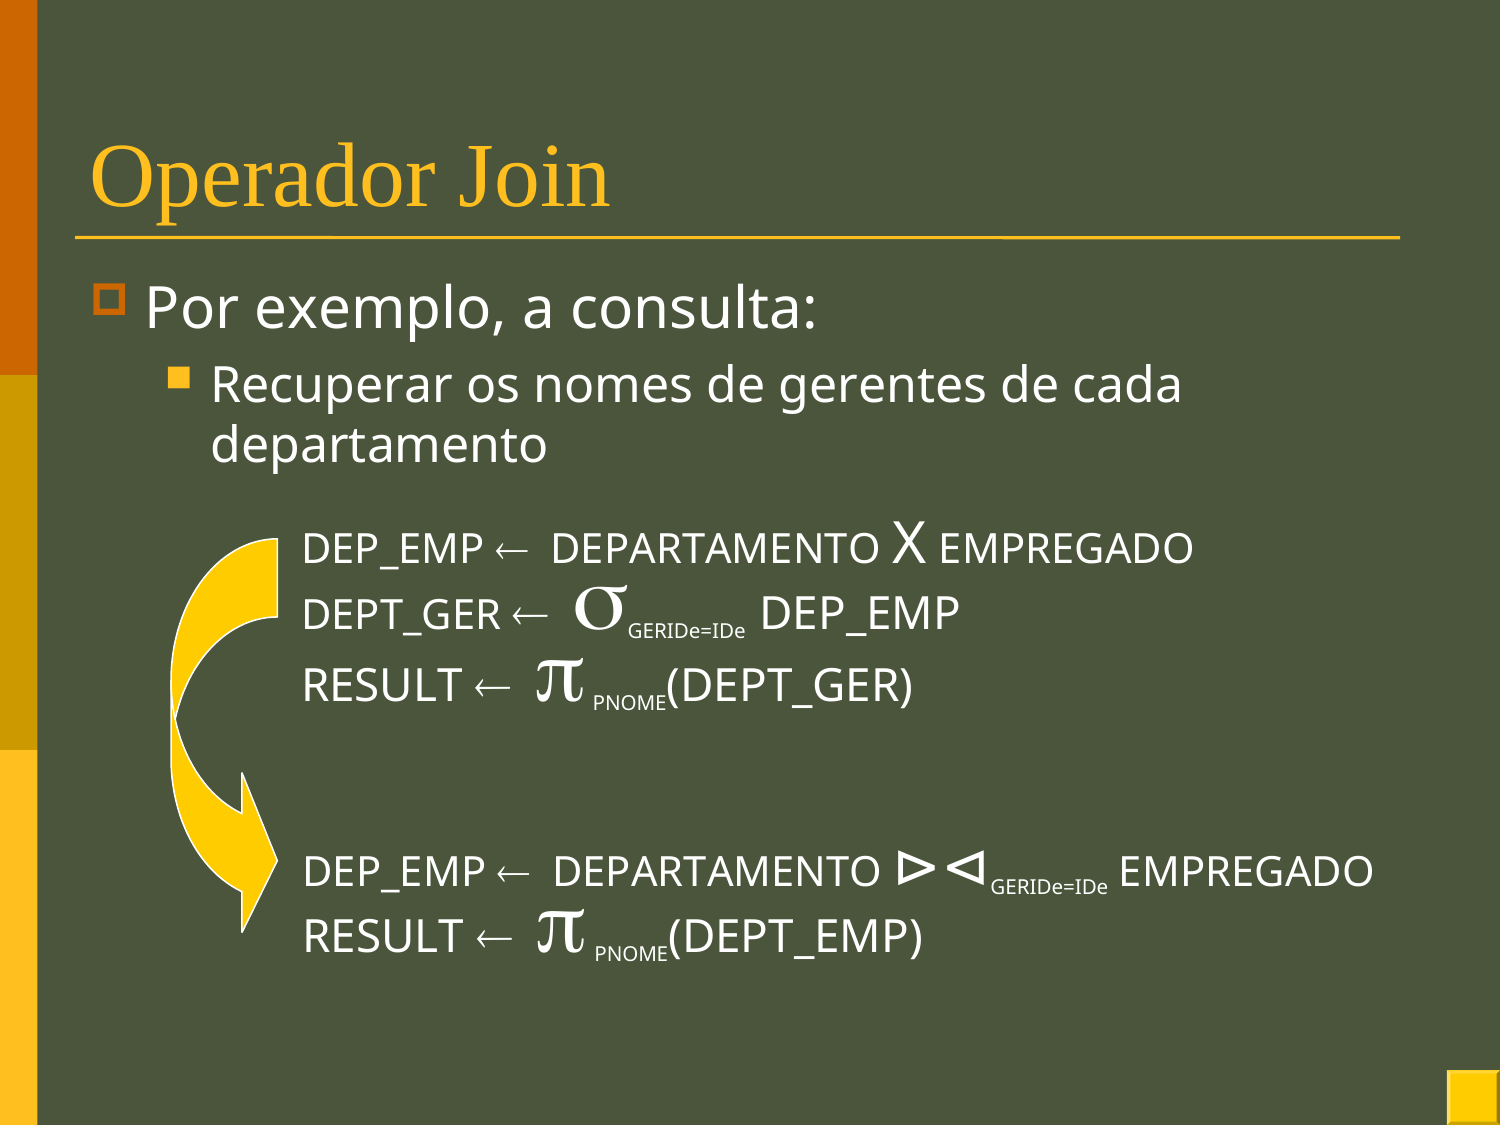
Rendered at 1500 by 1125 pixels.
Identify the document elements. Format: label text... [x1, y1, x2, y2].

text_box 2500 [1446, 1070, 1451, 1125]
text_box [1448, 1070, 1500, 1125]
text_box DEP_EMP DEPARTAMENTO X EMPREGADO DEPT_GER GERIDe=IDe DEP_EMP RESULT  PNOME(DEPT_GER)‏ [301, 527, 1375, 690]
list Por exemplo, a consulta: Recuperar os nomes de gerentes de cada departamento [75, 262, 1426, 1006]
text_box DEP_EMP DEPARTAMENTO ⊳⊲GERIDe=IDe EMPREGADO RESULT  PNOME(DEPT_EMP)‏ [302, 848, 1447, 1012]
text_box [171, 538, 278, 933]
title Operador Join [75, 45, 1426, 233]
